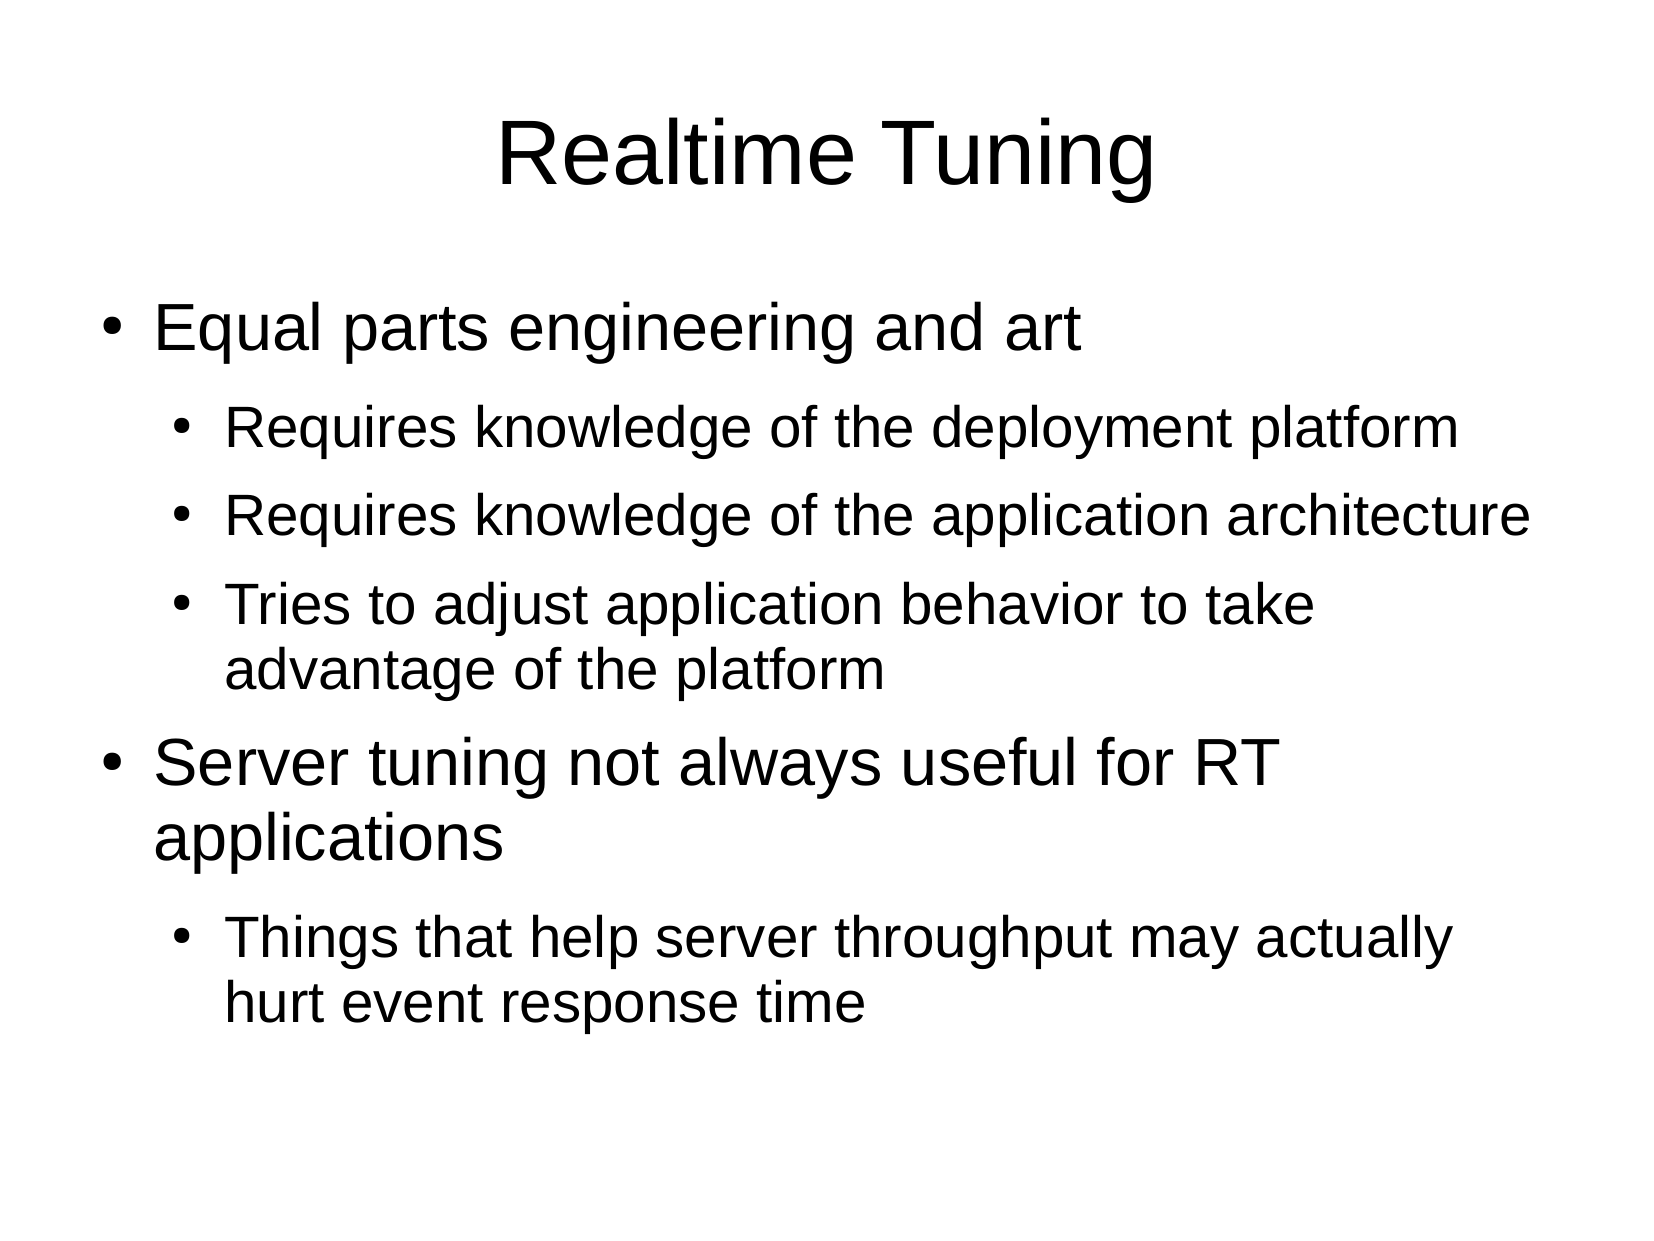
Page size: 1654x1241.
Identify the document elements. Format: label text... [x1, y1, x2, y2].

title Realtime Tuning [82, 56, 1571, 250]
list Equal parts engineering and art Requires knowledge of the deployment platform Requires knowledge of the application architecture Tries to adjust application behavior to take advantage of the platform Server tuning not always useful for RT applications Things that help server throughput may actually hurt event response time [82, 290, 1571, 1094]
